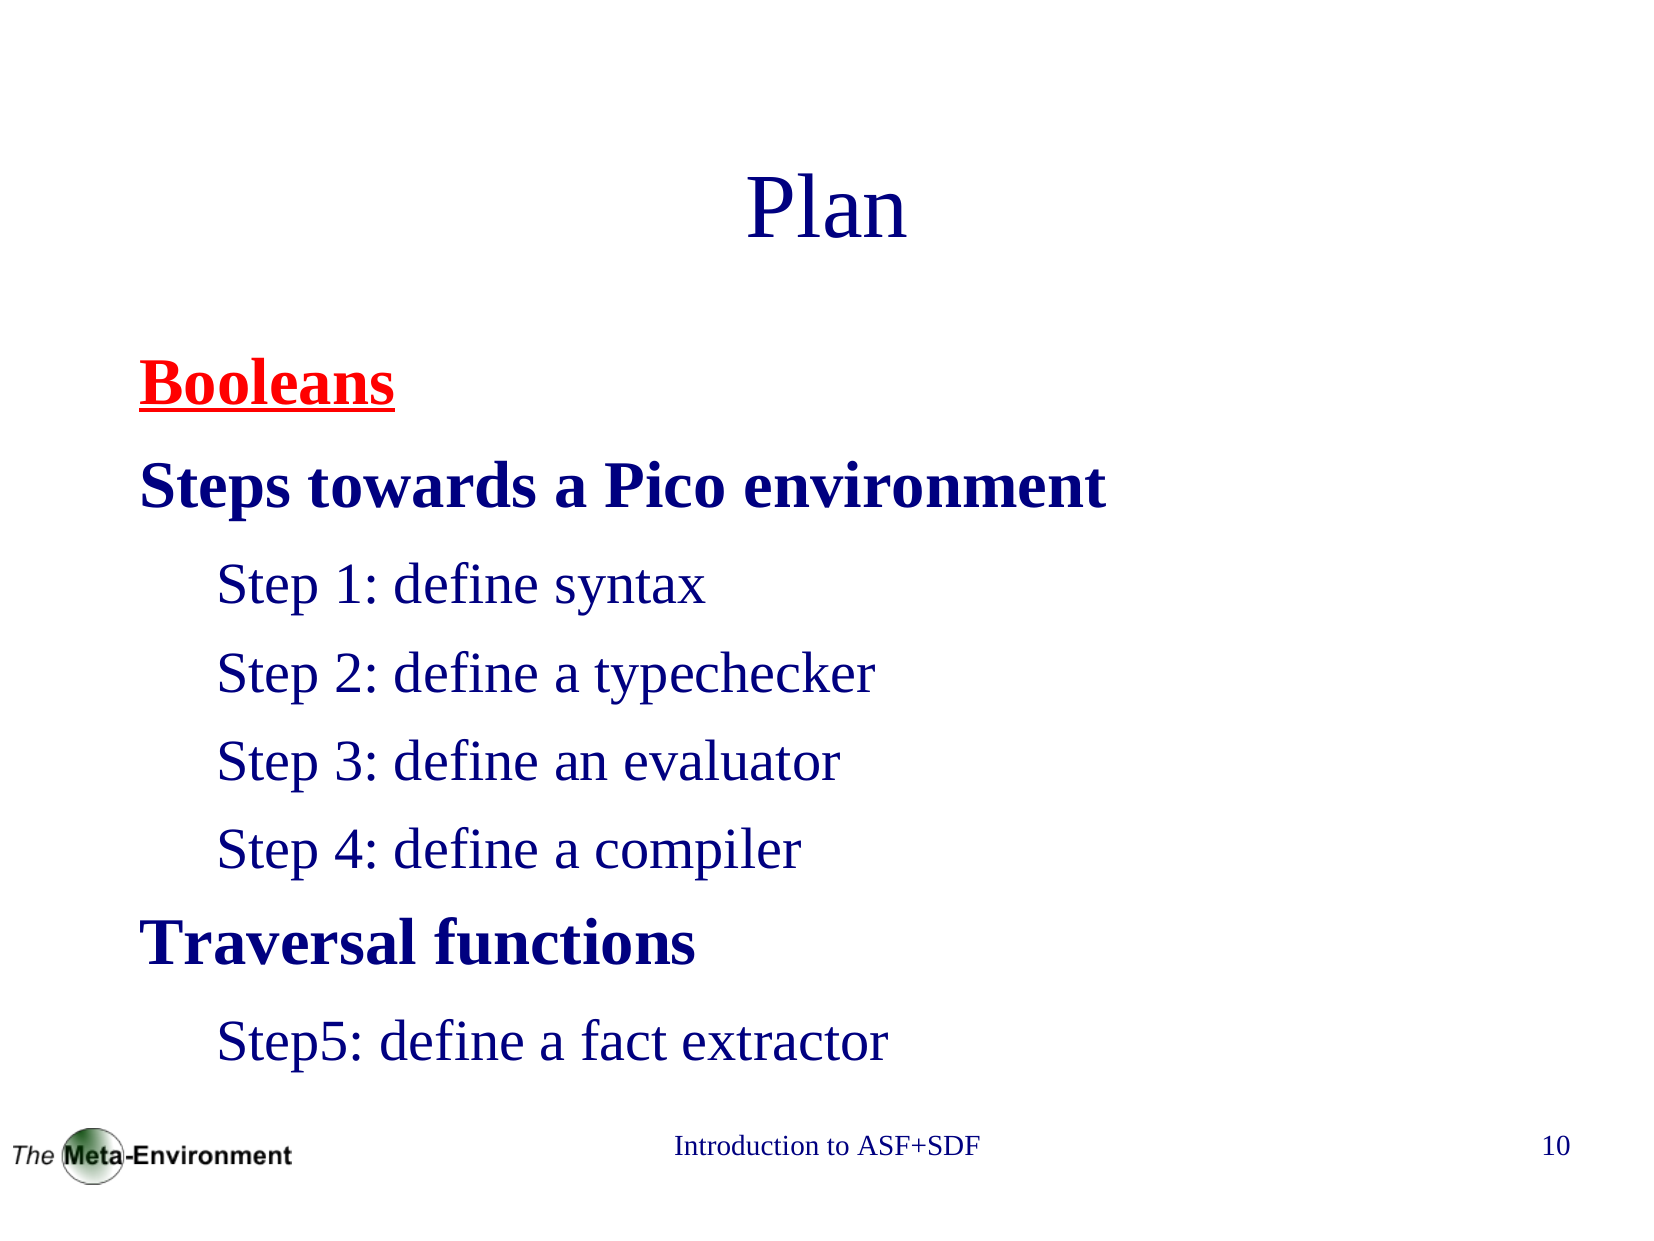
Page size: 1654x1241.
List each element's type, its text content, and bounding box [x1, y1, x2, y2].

picture [13, 1128, 292, 1185]
title Plan [121, 102, 1534, 311]
list Booleans Steps towards a Pico environment Step 1: define syntax Step 2: define a typechecker Step 3: define an evaluator Step 4: define a compiler Traversal functions Step5: define a fact extractor [121, 344, 1534, 1127]
